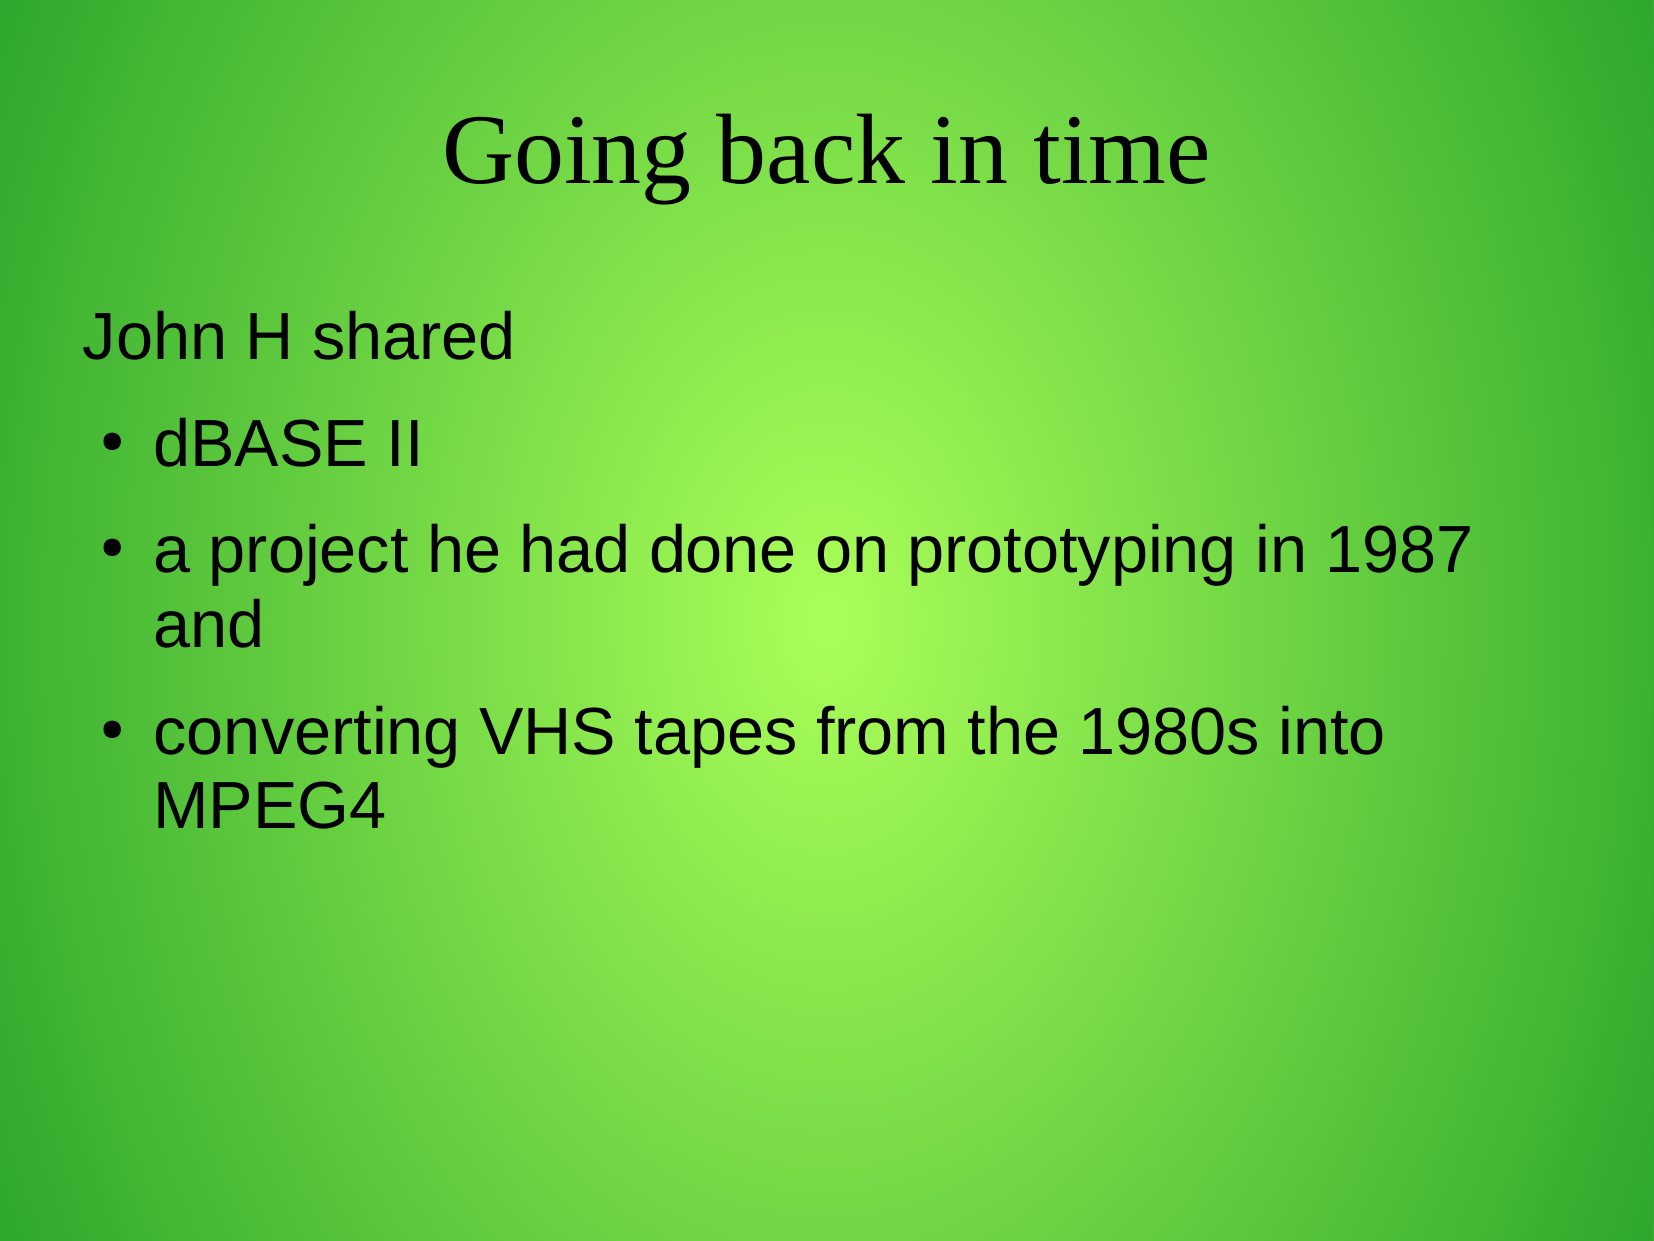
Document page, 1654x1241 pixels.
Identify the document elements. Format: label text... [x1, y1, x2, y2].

title Going back in time [82, 47, 1571, 252]
list John H shared dBASE II a project he had done on prototyping in 1987 and converting VHS tapes from the 1980s into MPEG4 [82, 299, 1571, 1019]
